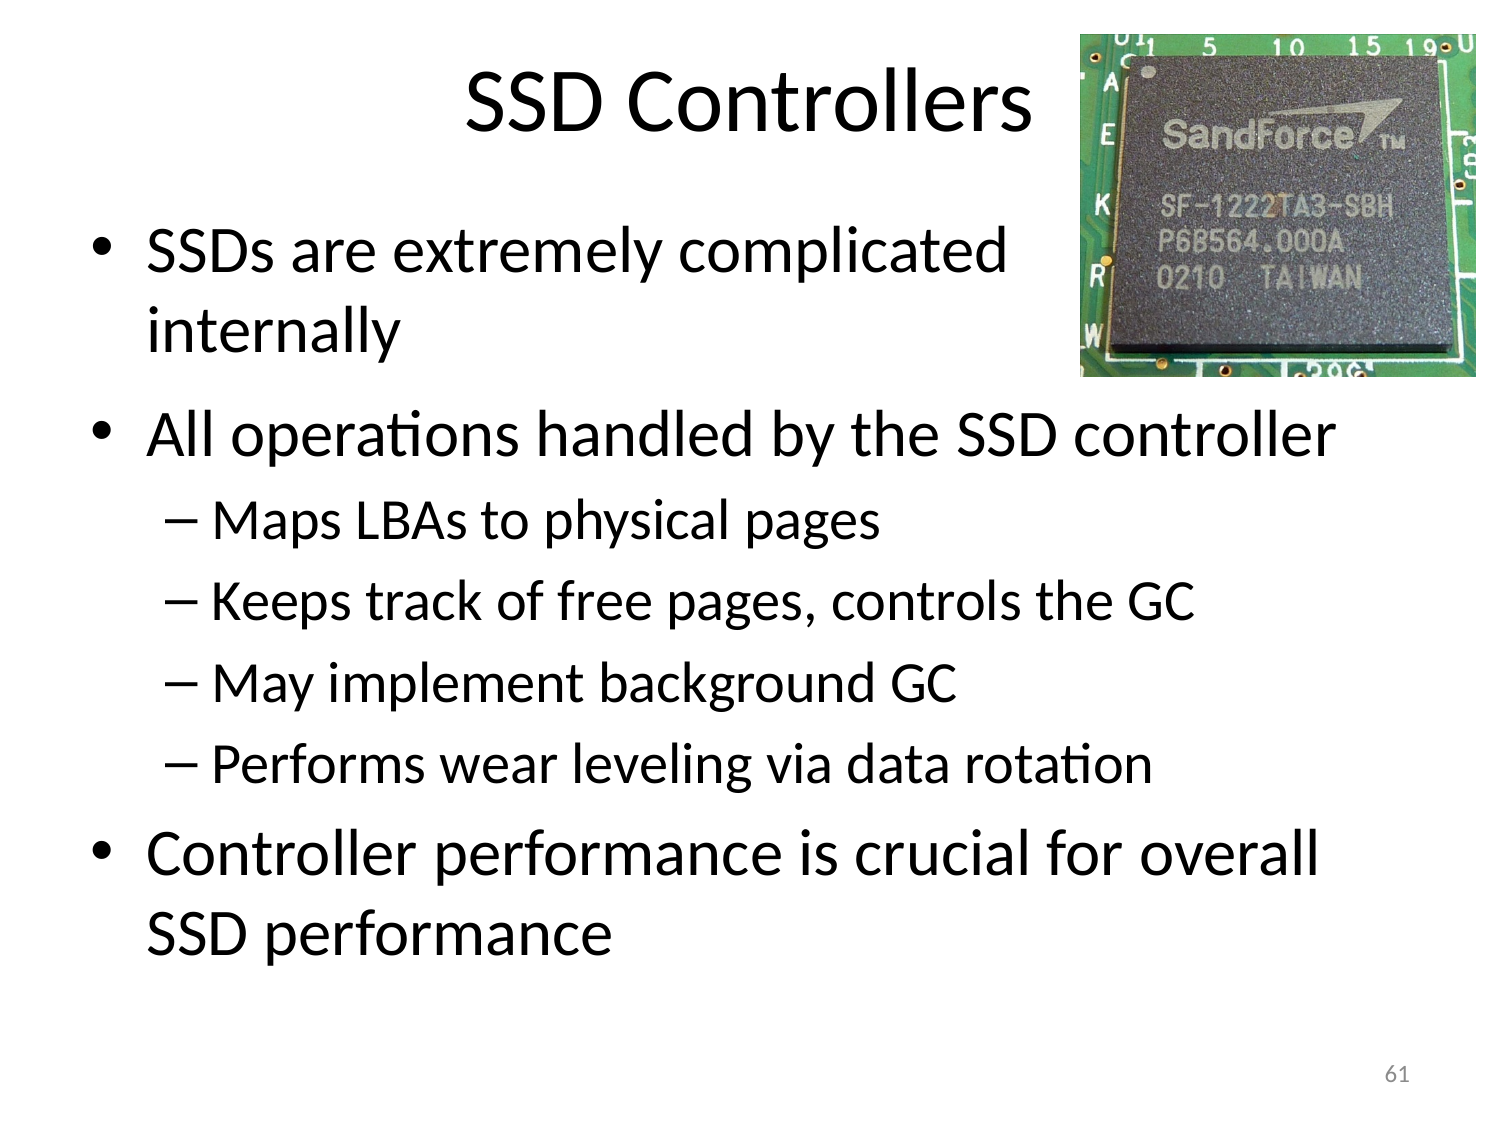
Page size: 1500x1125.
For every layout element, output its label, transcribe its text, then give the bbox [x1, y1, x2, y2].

title SSD Controllers [75, 1, 1425, 189]
list All operations handled by the SSD controller Maps LBAs to physical pages Keeps track of free pages, controls the GC May implement background GC Performs wear leveling via data rotation Controller performance is crucial for overall SSD performance [75, 381, 1425, 1101]
text_box SSDs are extremely complicated internally [75, 198, 1069, 398]
picture [1080, 34, 1476, 377]
slide_number <number> [1074, 1042, 1425, 1103]
